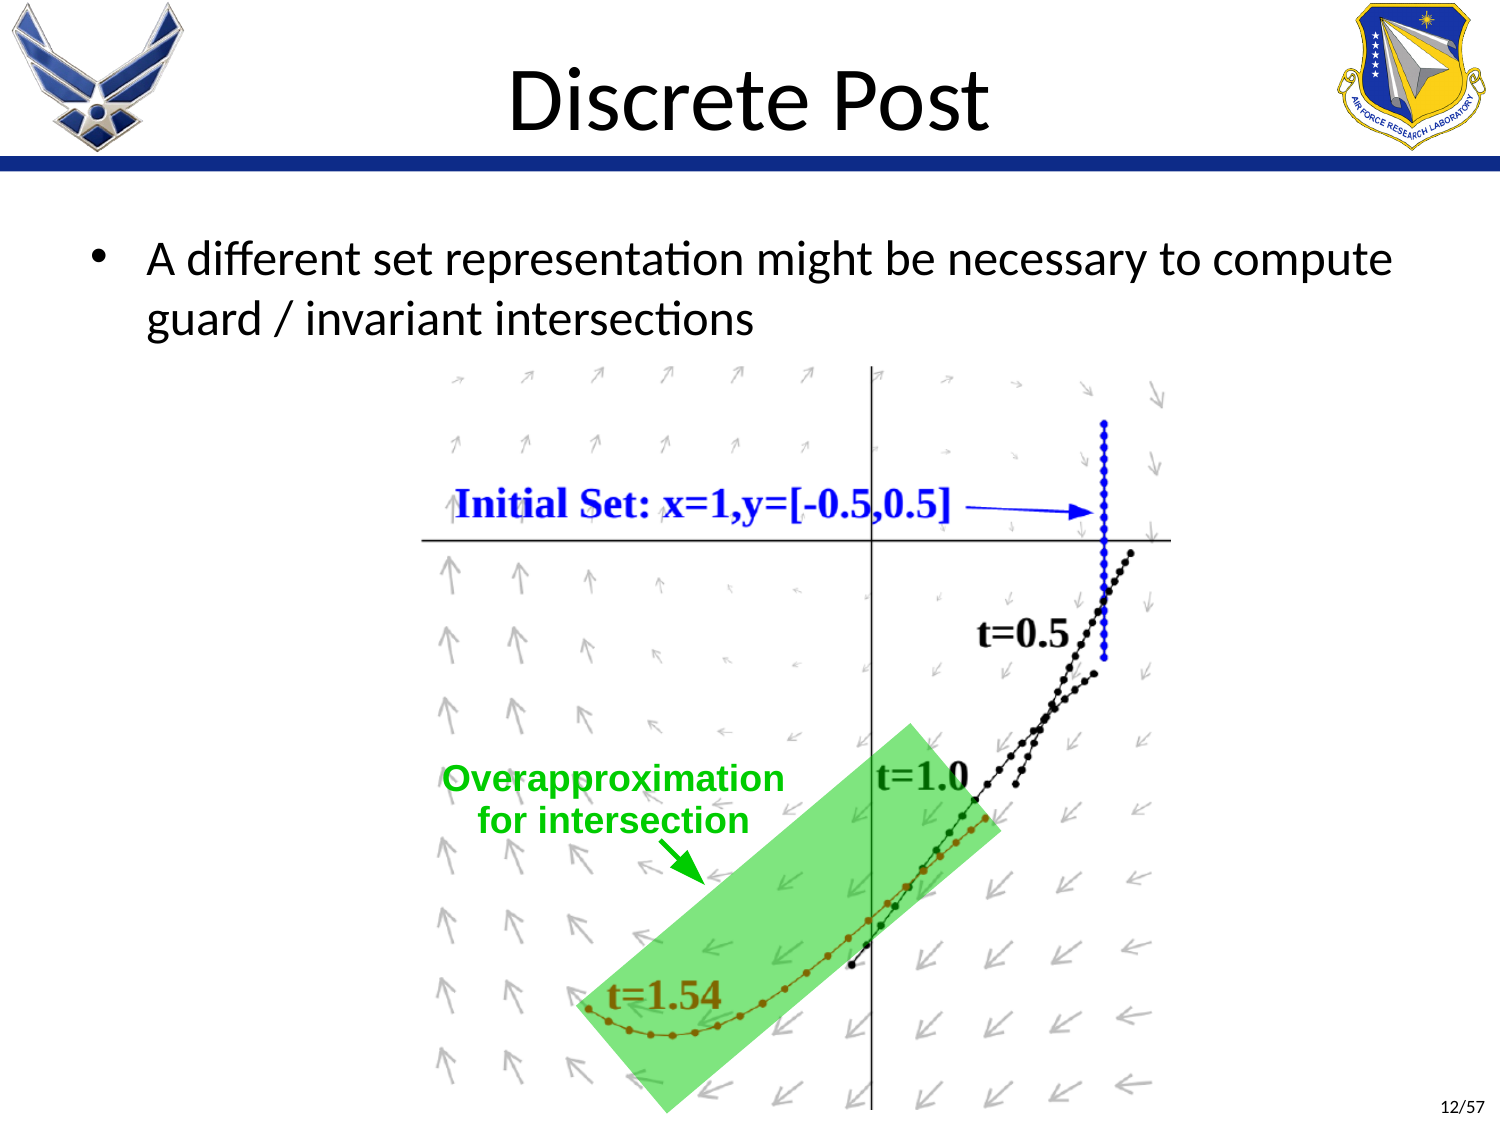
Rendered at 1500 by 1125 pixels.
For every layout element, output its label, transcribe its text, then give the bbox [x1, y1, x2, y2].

picture [412, 355, 1171, 1111]
title Discrete Post [75, 0, 1425, 188]
list A different set representation might be necessary to compute guard / invariant intersections [75, 217, 1425, 1066]
picture [1425, 3, 1486, 151]
picture [2, 0, 75, 156]
text_box [575, 723, 1002, 1114]
picture [674, 849, 687, 856]
text_box Overapproximation for intersection [427, 750, 801, 849]
